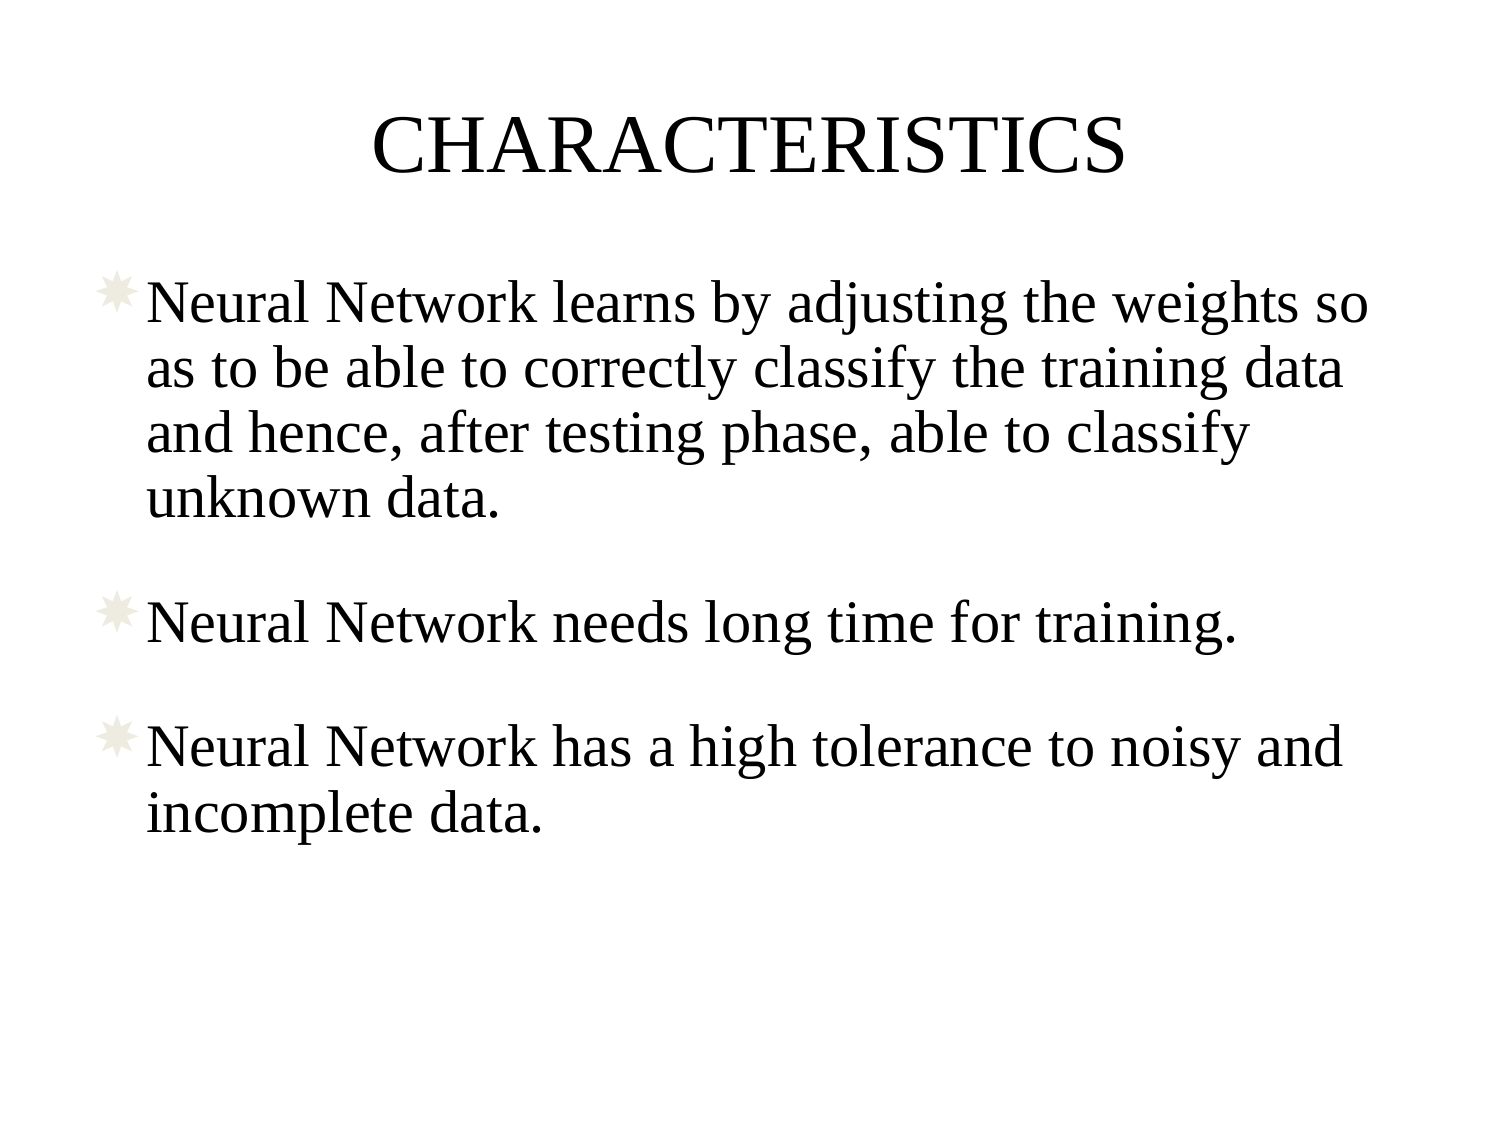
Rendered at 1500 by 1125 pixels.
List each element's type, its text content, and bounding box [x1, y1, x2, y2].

list Neural Network learns by adjusting the weights so as to be able to correctly classify the training data and hence, after testing phase, able to classify unknown data. Neural Network needs long time for training. Neural Network has a high tolerance to noisy and incomplete data. [75, 262, 1426, 1005]
title CHARACTERISTICS [75, 45, 1426, 233]
